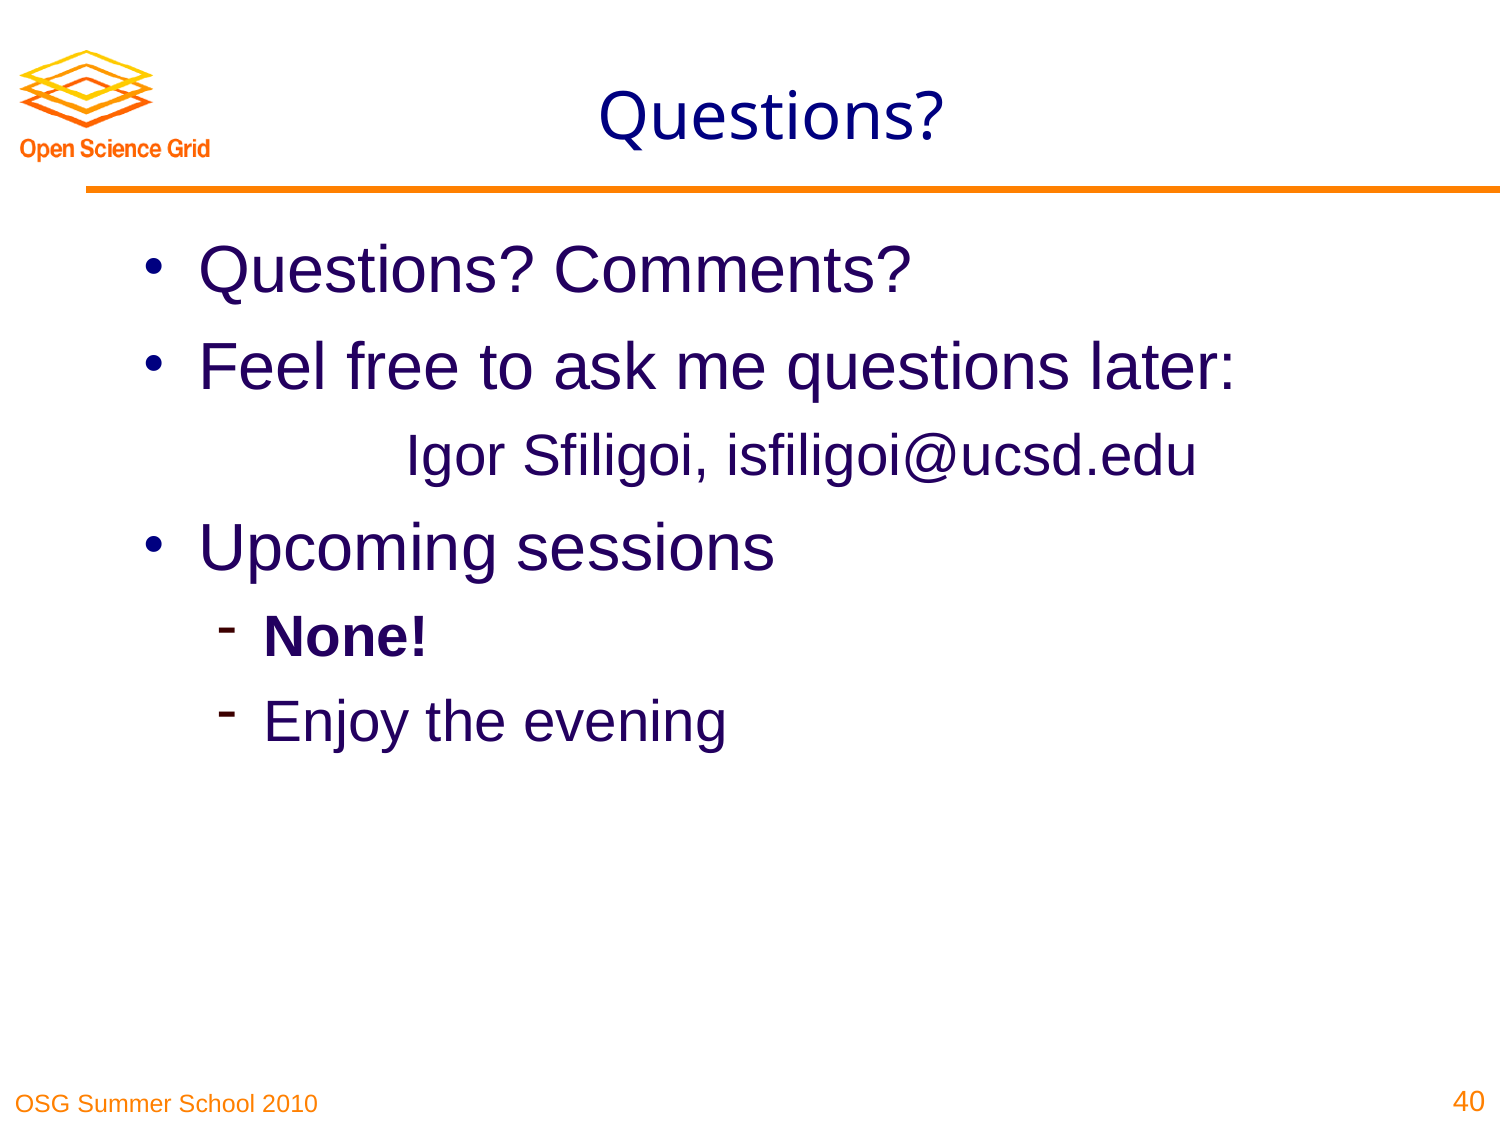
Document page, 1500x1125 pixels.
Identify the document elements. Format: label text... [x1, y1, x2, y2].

picture [0, 27, 201, 179]
list Questions? Comments? Feel free to ask me questions later: Igor Sfiligoi, isfiligoi@ucsd.edu Upcoming sessions None! Enjoy the evening [127, 218, 1403, 988]
title Questions? [201, 18, 1342, 207]
text_box <number> [1431, 1050, 1500, 1125]
